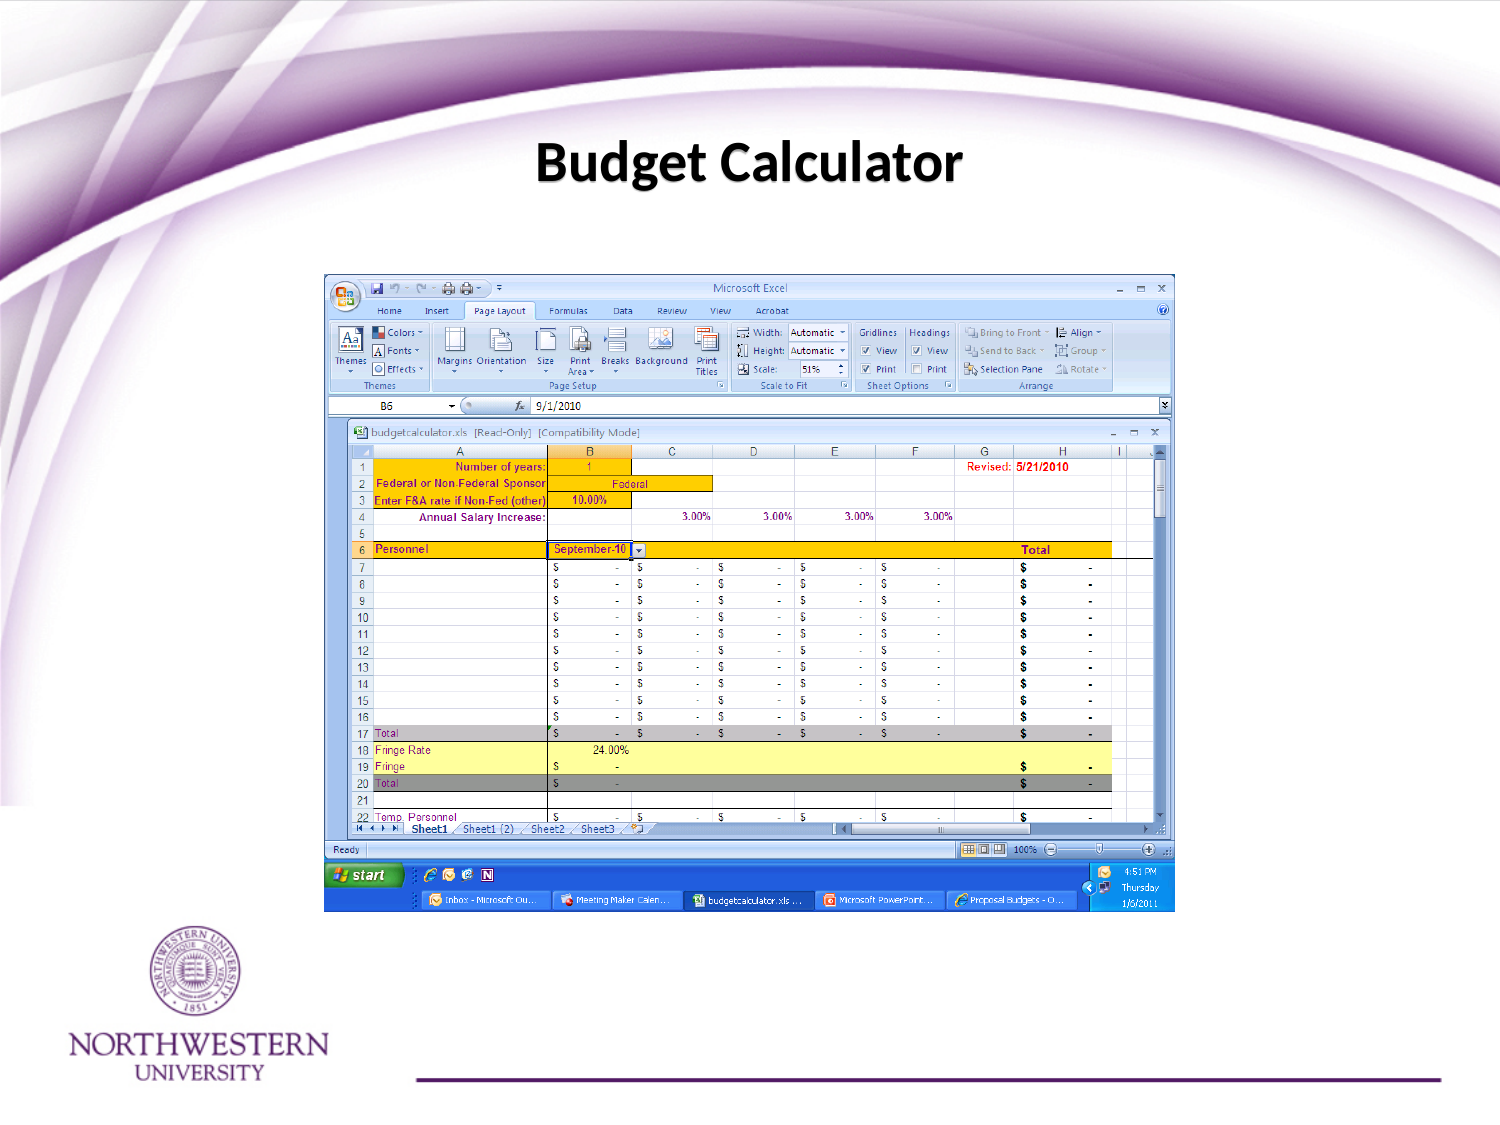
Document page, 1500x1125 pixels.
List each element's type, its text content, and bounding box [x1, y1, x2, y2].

picture [324, 274, 1175, 912]
title Budget Calculator [75, 101, 1426, 215]
